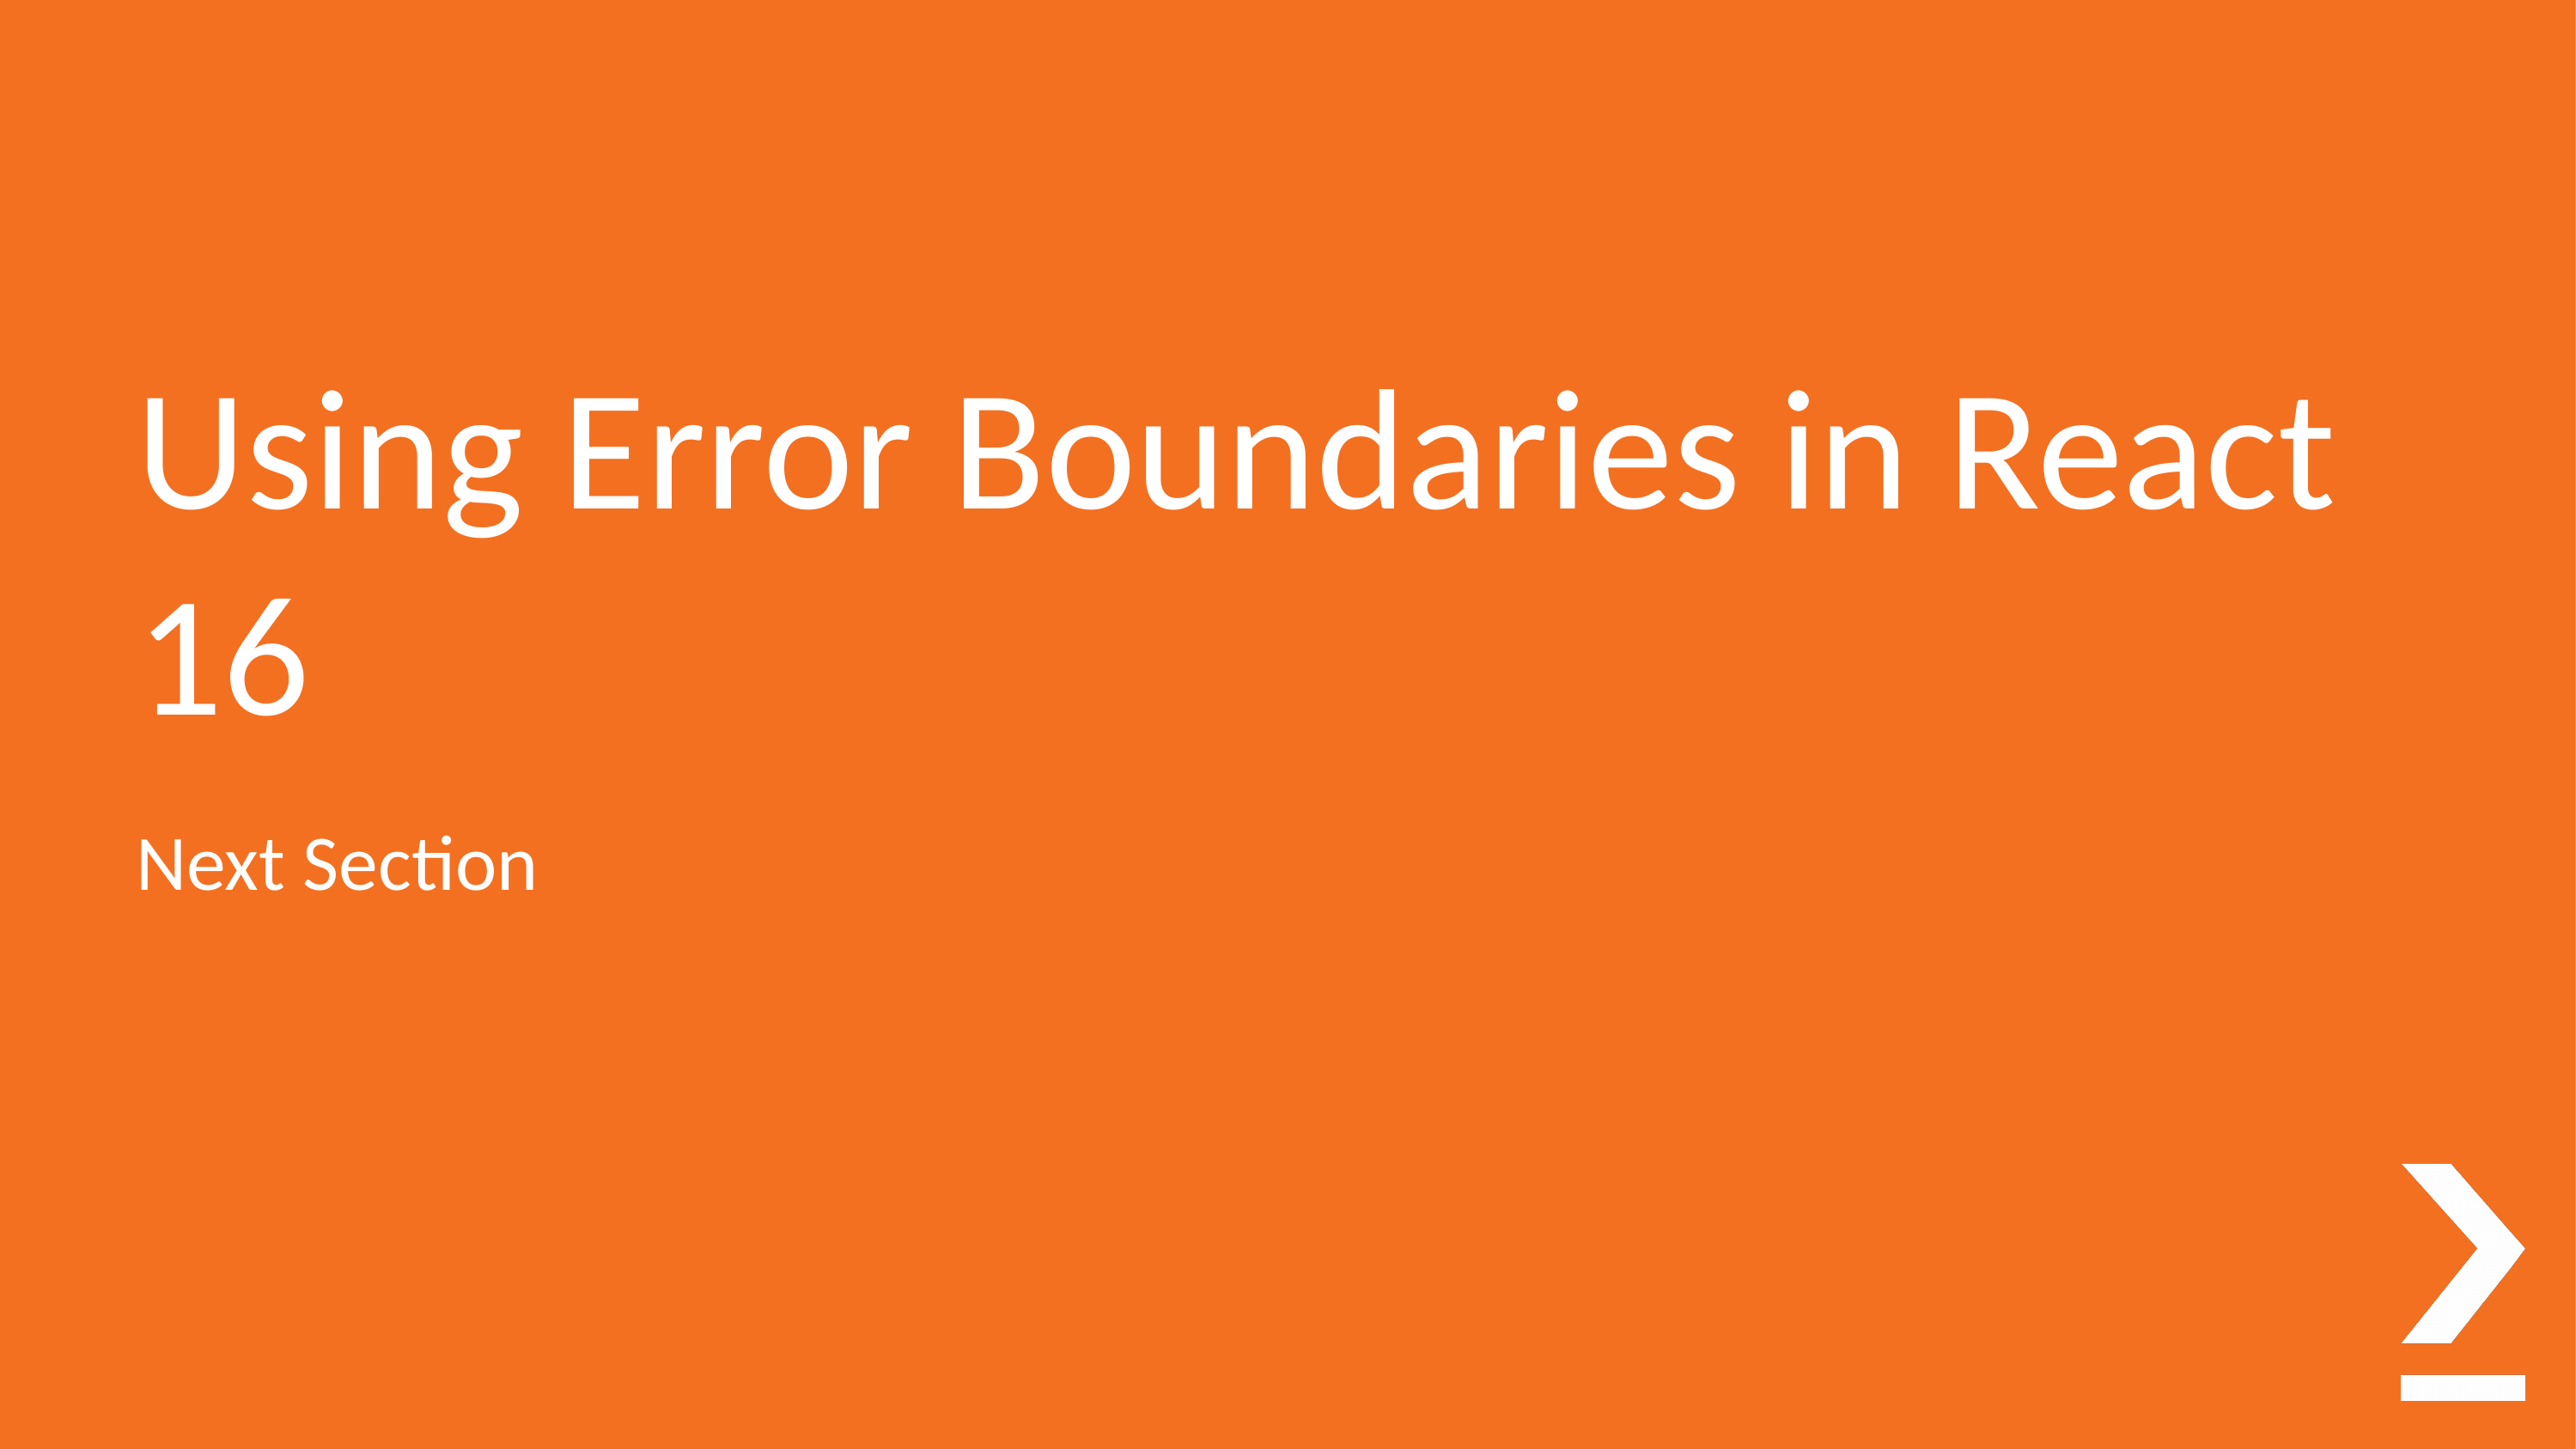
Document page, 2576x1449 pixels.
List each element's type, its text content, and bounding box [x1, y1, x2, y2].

subtitle Next Section [110, 785, 2427, 908]
title Using Error Boundaries in React 16 [110, 512, 2427, 776]
picture [2401, 1164, 2525, 1401]
